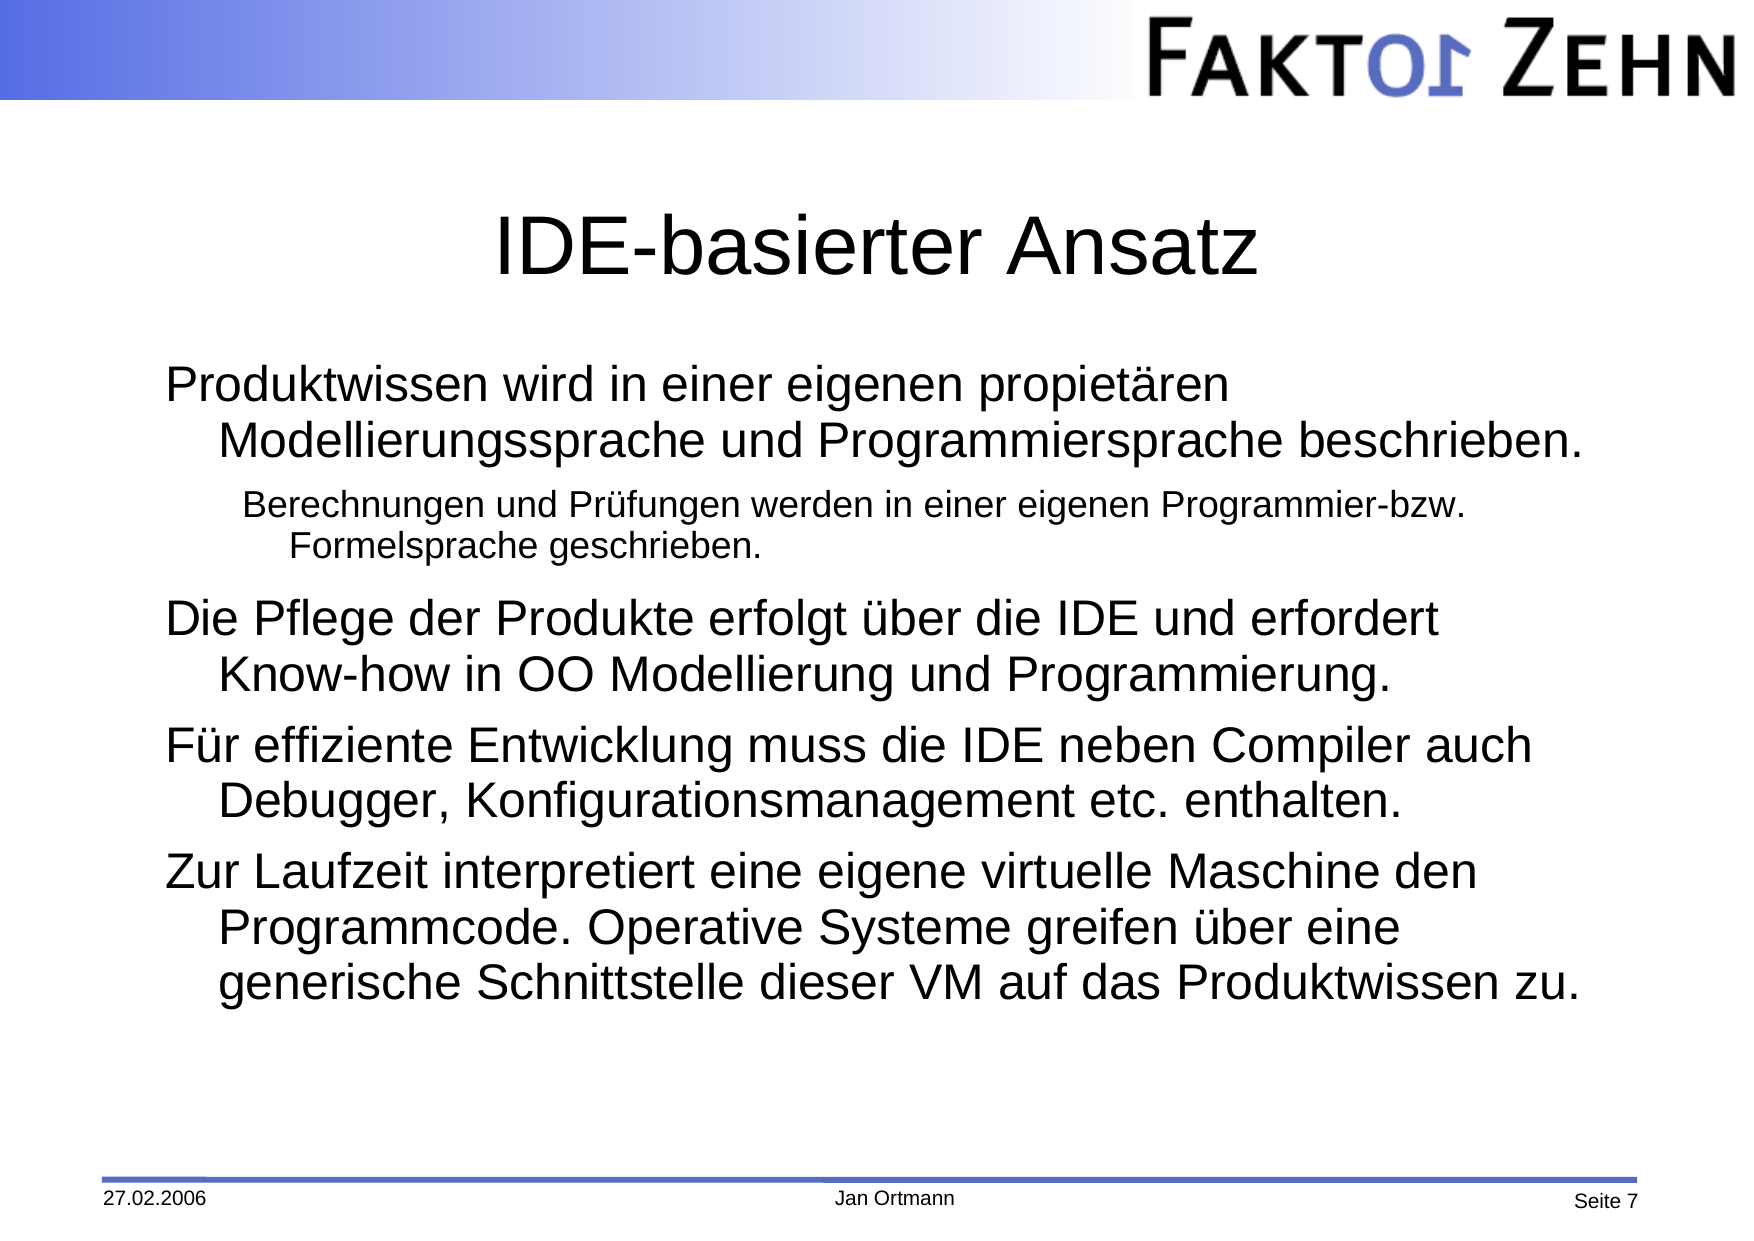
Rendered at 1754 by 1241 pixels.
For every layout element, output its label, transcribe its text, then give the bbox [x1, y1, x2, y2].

picture [1133, 2, 1749, 105]
title IDE-basierter Ansatz [179, 142, 1576, 349]
list Produktwissen wird in einer eigenen propietären Modellierungssprache und Programmiersprache beschrieben. Berechnungen und Prüfungen werden in einer eigenen Programmier-bzw. Formelsprache geschrieben. Die Pflege der Produkte erfolgt über die IDE und erfordert Know-how in OO Modellierung und Programmierung. Für effiziente Entwicklung muss die IDE neben Compiler auch Debugger, Konfigurationsmanagement etc. enthalten. Zur Laufzeit interpretiert eine eigene virtuelle Maschine den Programmcode. Operative Systeme greifen über eine generische Schnittstelle dieser VM auf das Produktwissen zu. [147, 356, 1593, 1063]
